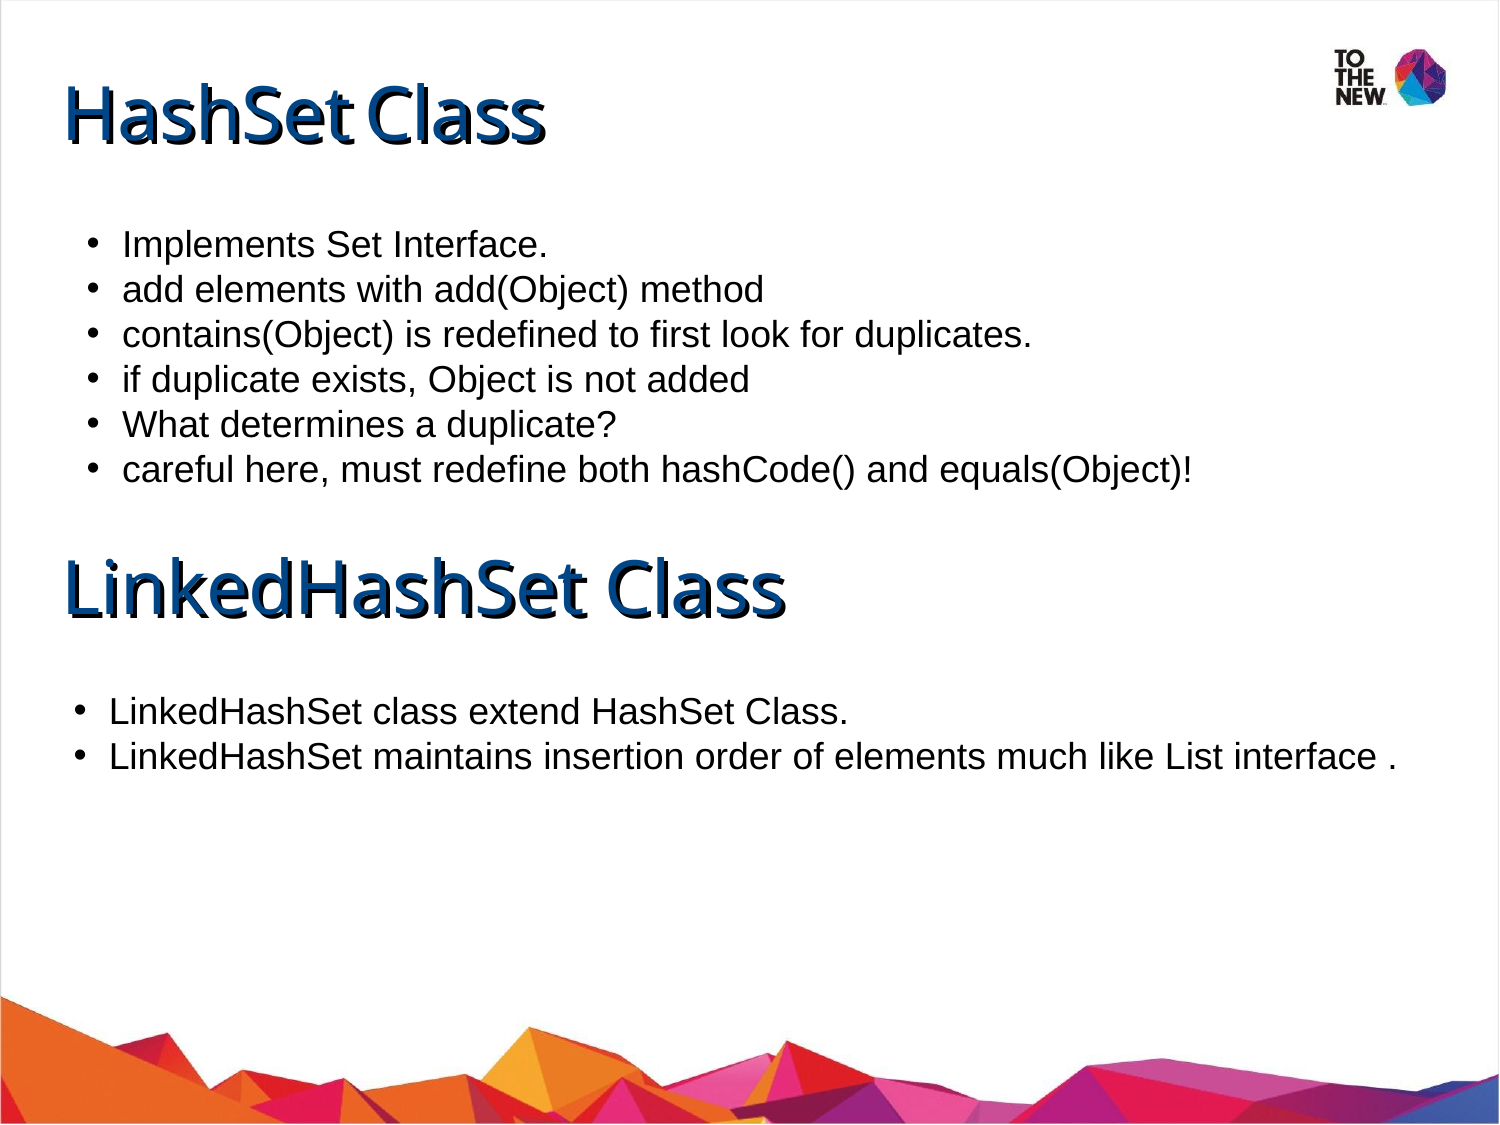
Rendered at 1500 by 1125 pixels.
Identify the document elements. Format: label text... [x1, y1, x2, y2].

text_box LinkedHashSet class extend HashSet Class. LinkedHashSet maintains insertion order of elements much like List interface . [58, 679, 1442, 961]
text_box HashSet Class [46, 35, 1397, 185]
text_box Implements Set Interface. add elements with add(Object) method contains(Object) is redefined to first look for duplicates. if duplicate exists, Object is not added What determines a duplicate? careful here, must redefine both hashCode() and equals(Object)! [71, 212, 1455, 494]
picture [0, 0, 1499, 1124]
text_box LinkedHashSet Class [46, 515, 1432, 654]
